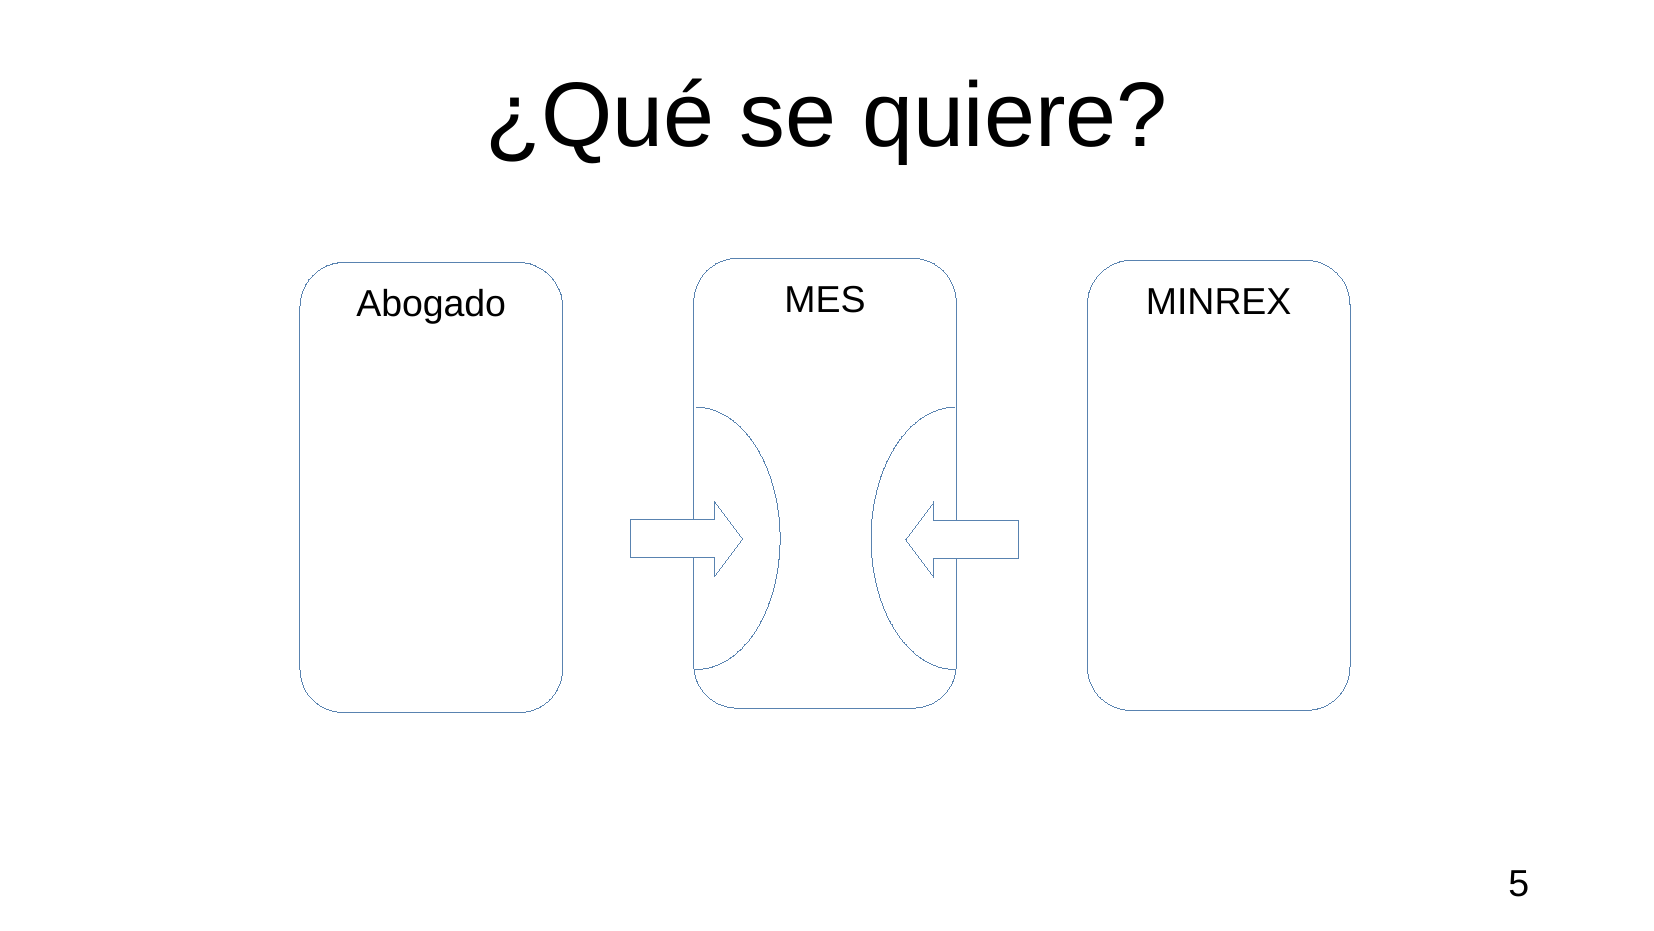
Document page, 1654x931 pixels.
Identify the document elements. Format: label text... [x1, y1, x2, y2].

text_box [905, 501, 1019, 578]
text_box MINREX [1087, 260, 1351, 711]
text_box Abogado [299, 262, 563, 713]
text_box [630, 501, 743, 577]
text_box MES [693, 258, 957, 709]
title ¿Qué se quiere? [82, 37, 1571, 193]
text_box <number> [1493, 855, 1654, 931]
